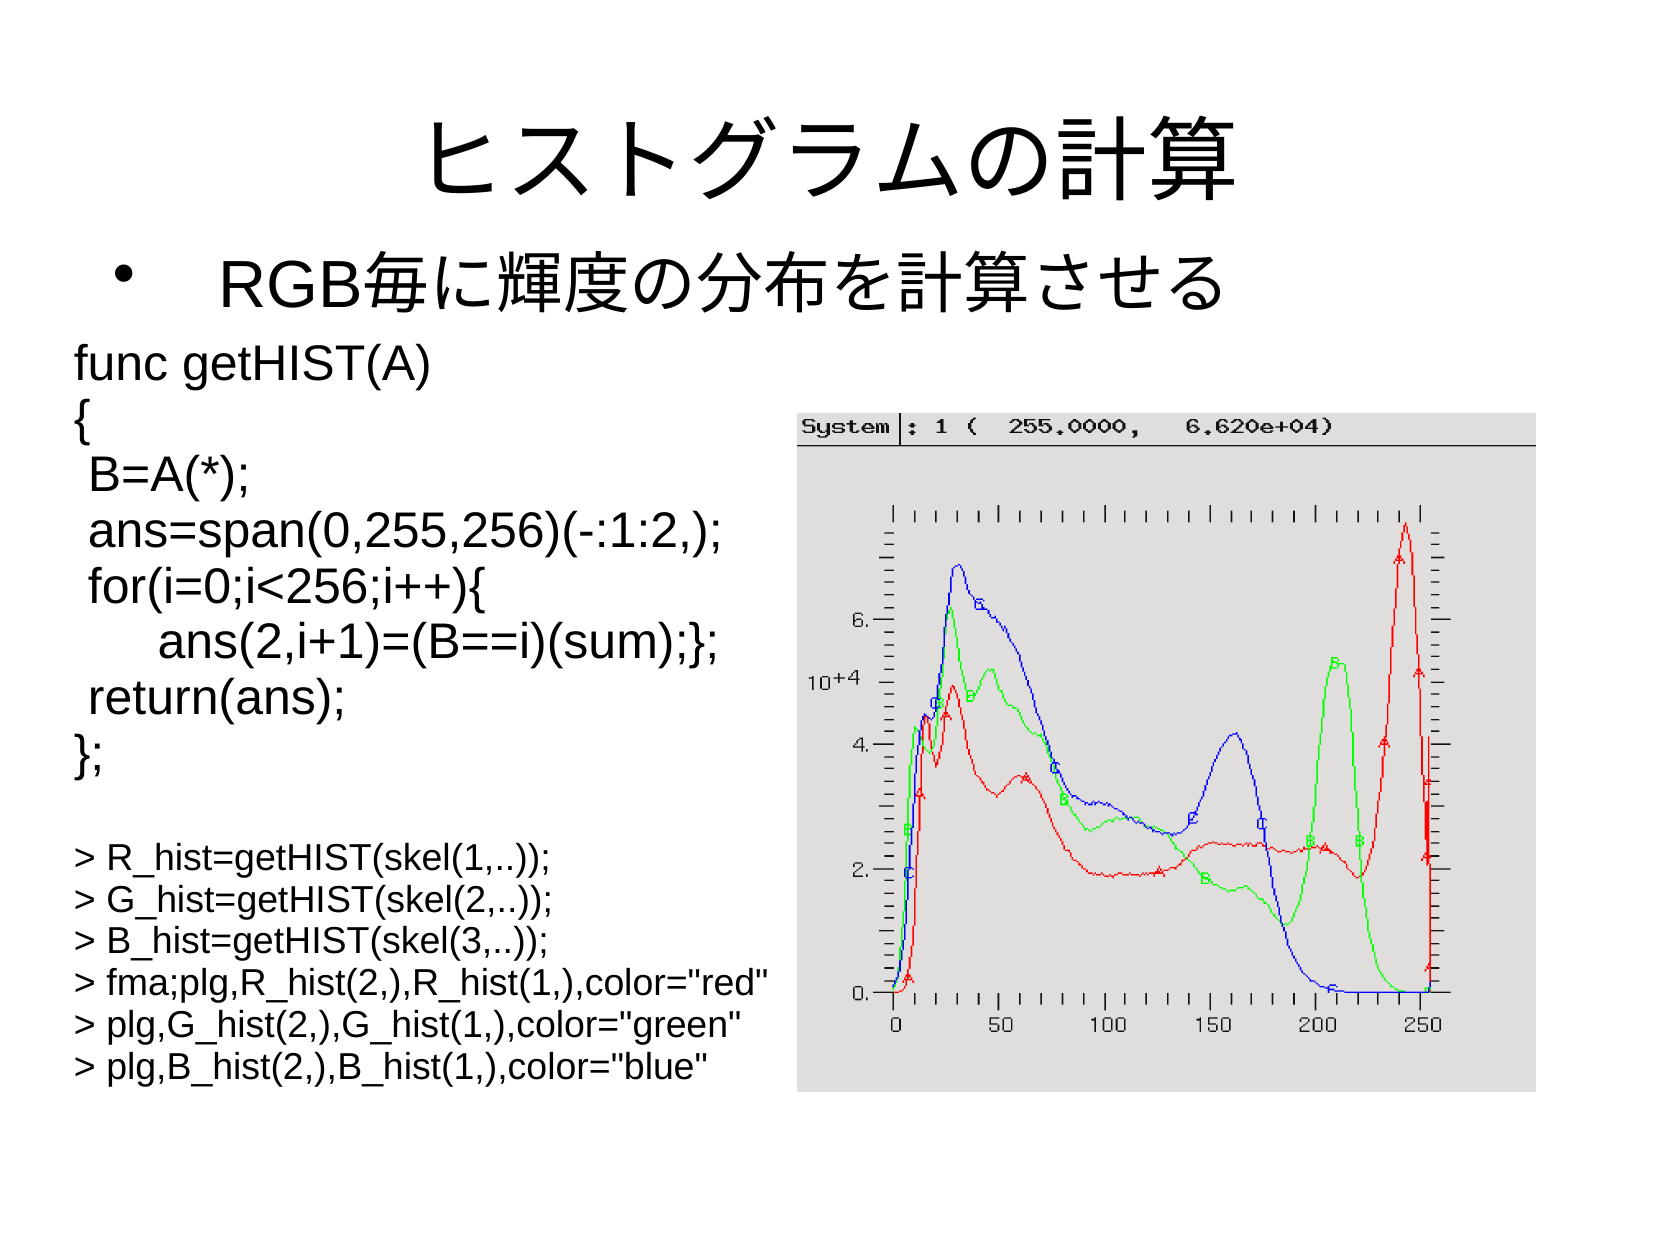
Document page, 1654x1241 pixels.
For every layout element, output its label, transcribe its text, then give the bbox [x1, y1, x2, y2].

picture [797, 413, 1536, 1093]
text_box > R_hist=getHIST(skel(1,..)); > G_hist=getHIST(skel(2,..)); > B_hist=getHIST(skel(3,..)); > fma;plg,R_hist(2,),R_hist(1,),color="red" > plg,G_hist(2,),G_hist(1,),color="green" > plg,B_hist(2,),B_hist(1,),color="blue" [59, 826, 798, 1094]
list RGB毎に輝度の分布を計算させる [76, 231, 1565, 384]
title ヒストグラムの計算 [82, 56, 1571, 249]
text_box func getHIST(A)‏ { B=A(*); ans=span(0,255,256)(-:1:2,); for(i=0;i<256;i++){ ans(2,i+1)=(B==i)(sum);}; return(ans); }; [59, 324, 768, 786]
